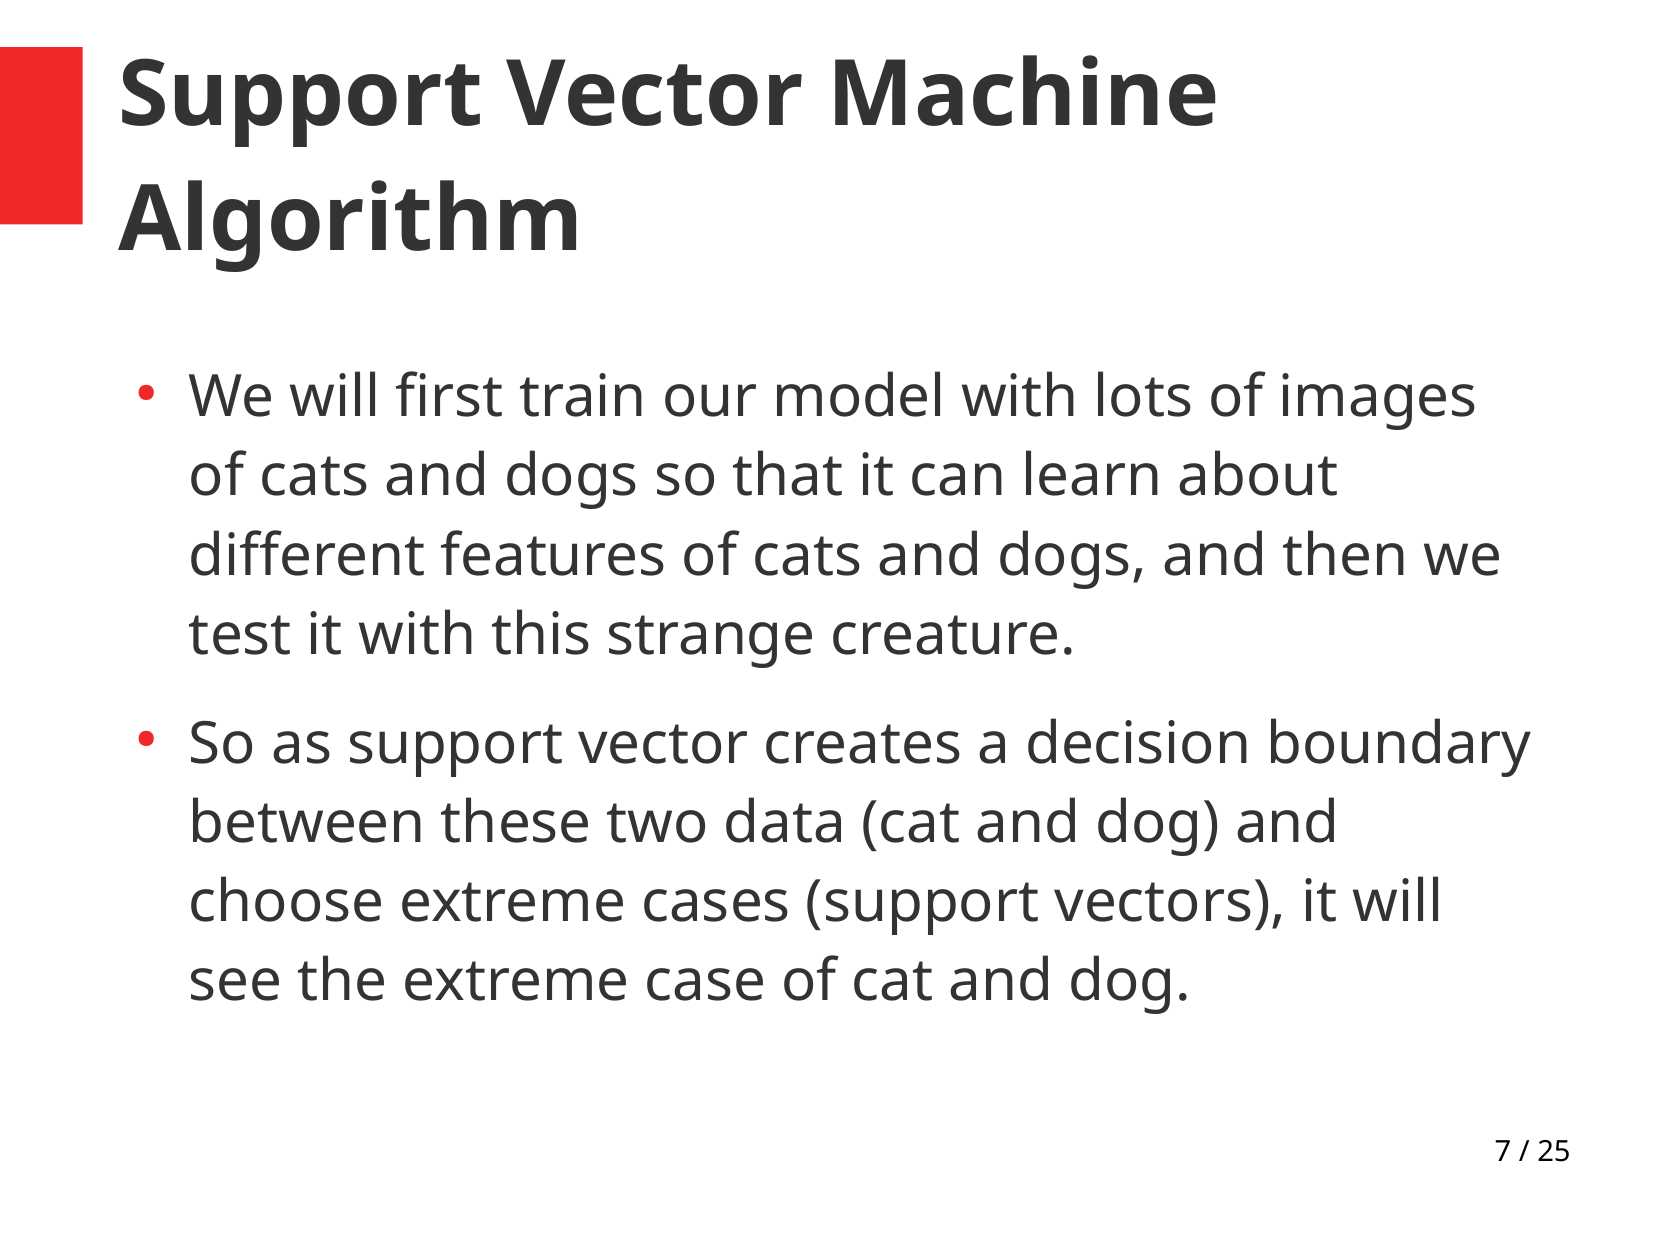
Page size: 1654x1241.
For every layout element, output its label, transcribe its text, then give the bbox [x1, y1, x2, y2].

list We will first train our model with lots of images of cats and dogs so that it can learn about different features of cats and dogs, and then we test it with this strange creature. So as support vector creates a decision boundary between these two data (cat and dog) and choose extreme cases (support vectors), it will see the extreme case of cat and dog. [118, 354, 1536, 1074]
title Support Vector Machine Algorithm [118, 28, 1571, 278]
